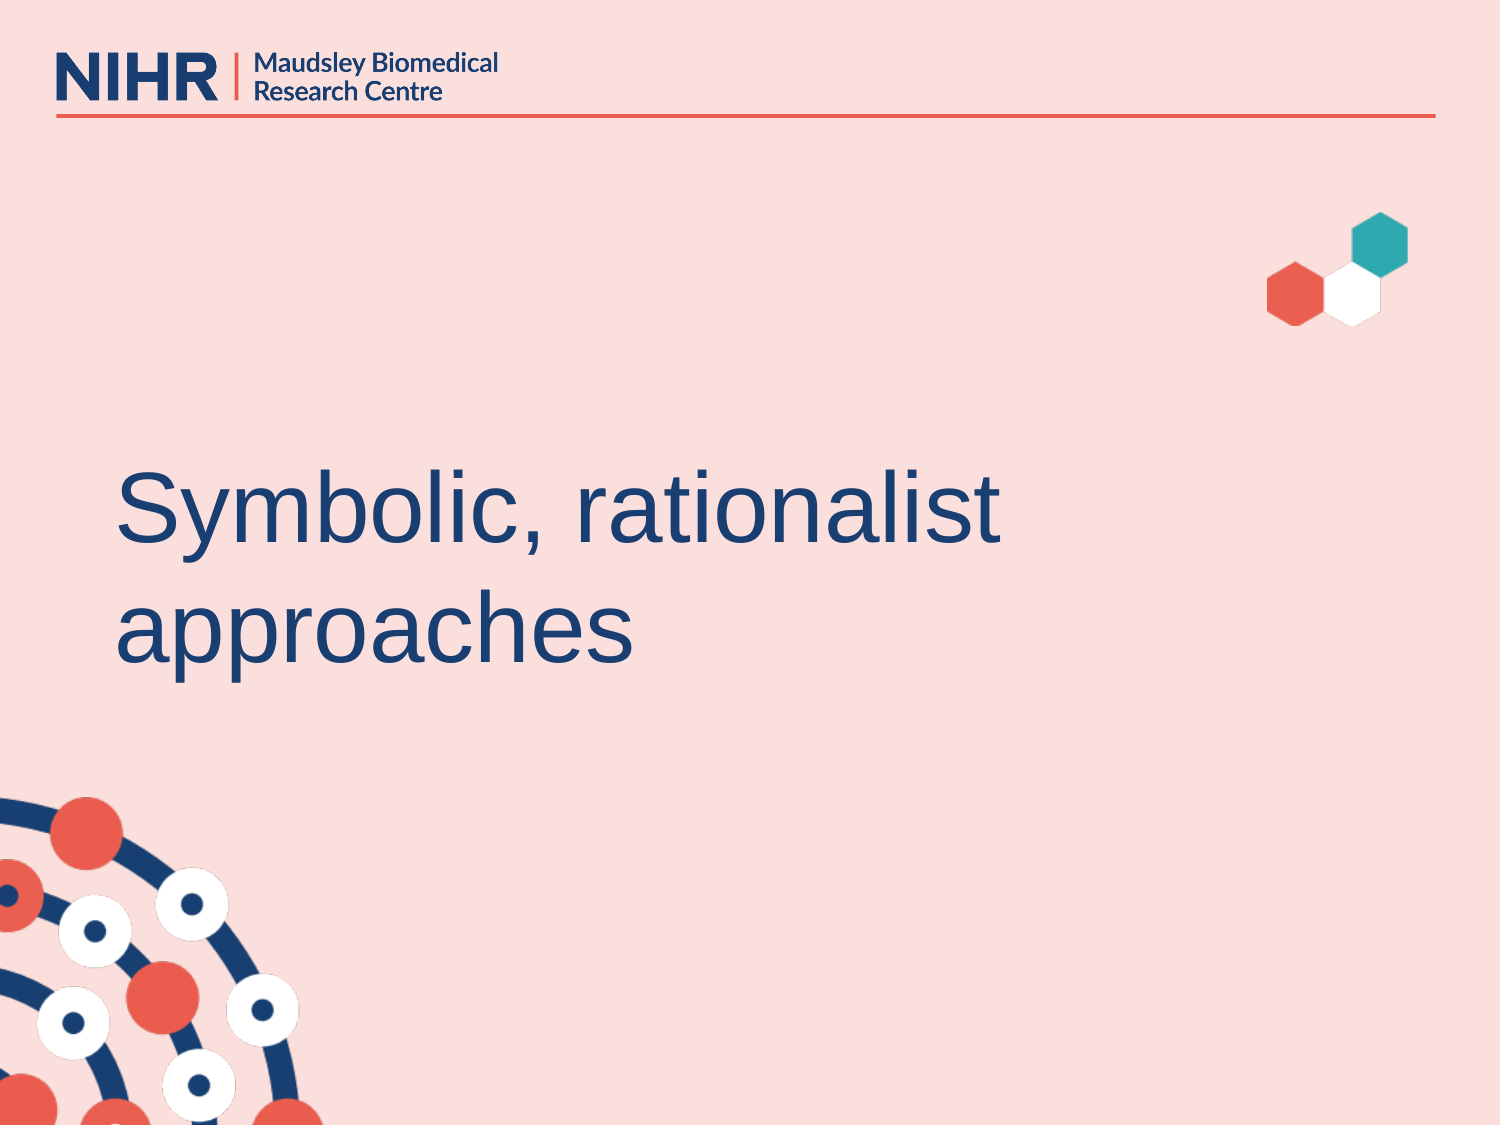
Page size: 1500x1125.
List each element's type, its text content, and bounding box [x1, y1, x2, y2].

picture [26, 17, 527, 136]
title Symbolic, rationalist approaches [99, 453, 1393, 672]
